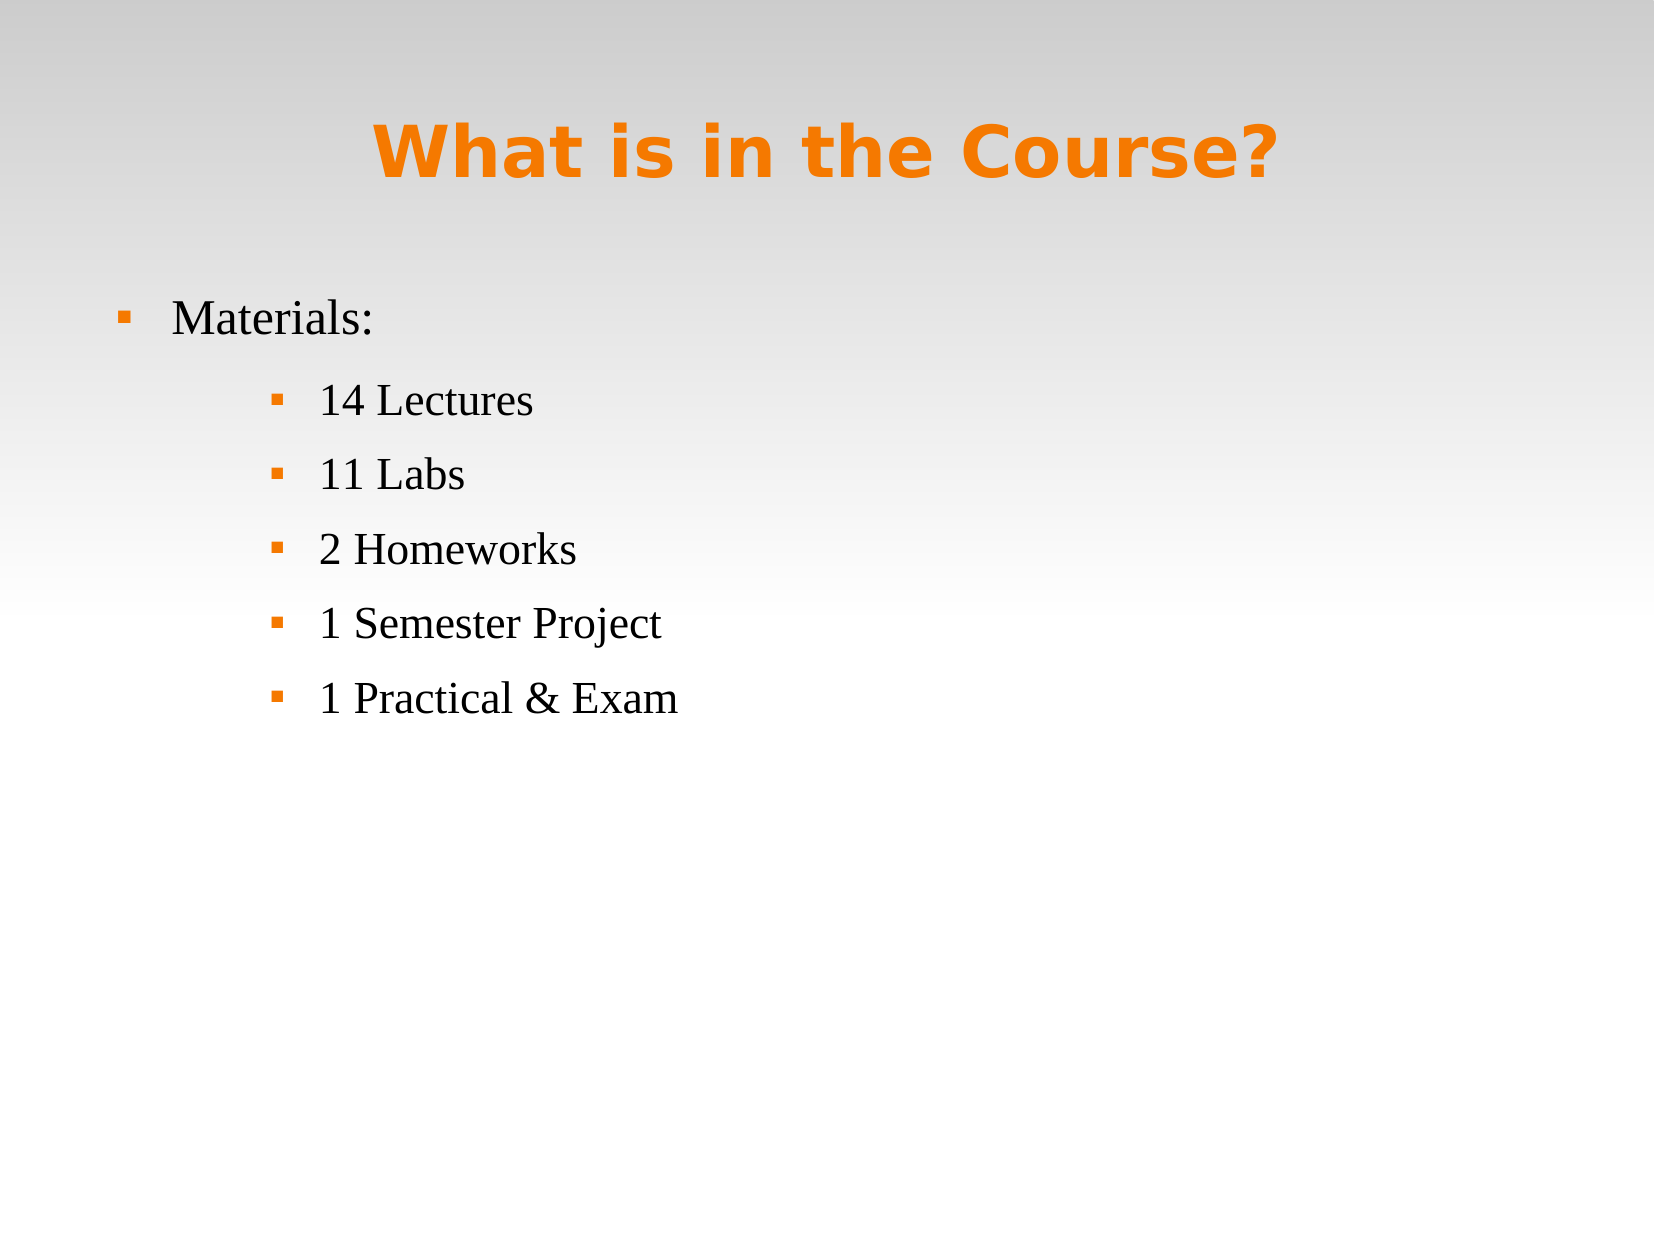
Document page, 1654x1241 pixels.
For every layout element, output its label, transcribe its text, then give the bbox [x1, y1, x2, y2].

title What is in the Course? [82, 49, 1571, 257]
list Materials: 14 Lectures 11 Labs 2 Homeworks 1 Semester Project 1 Practical & Exam [82, 290, 1571, 1109]
